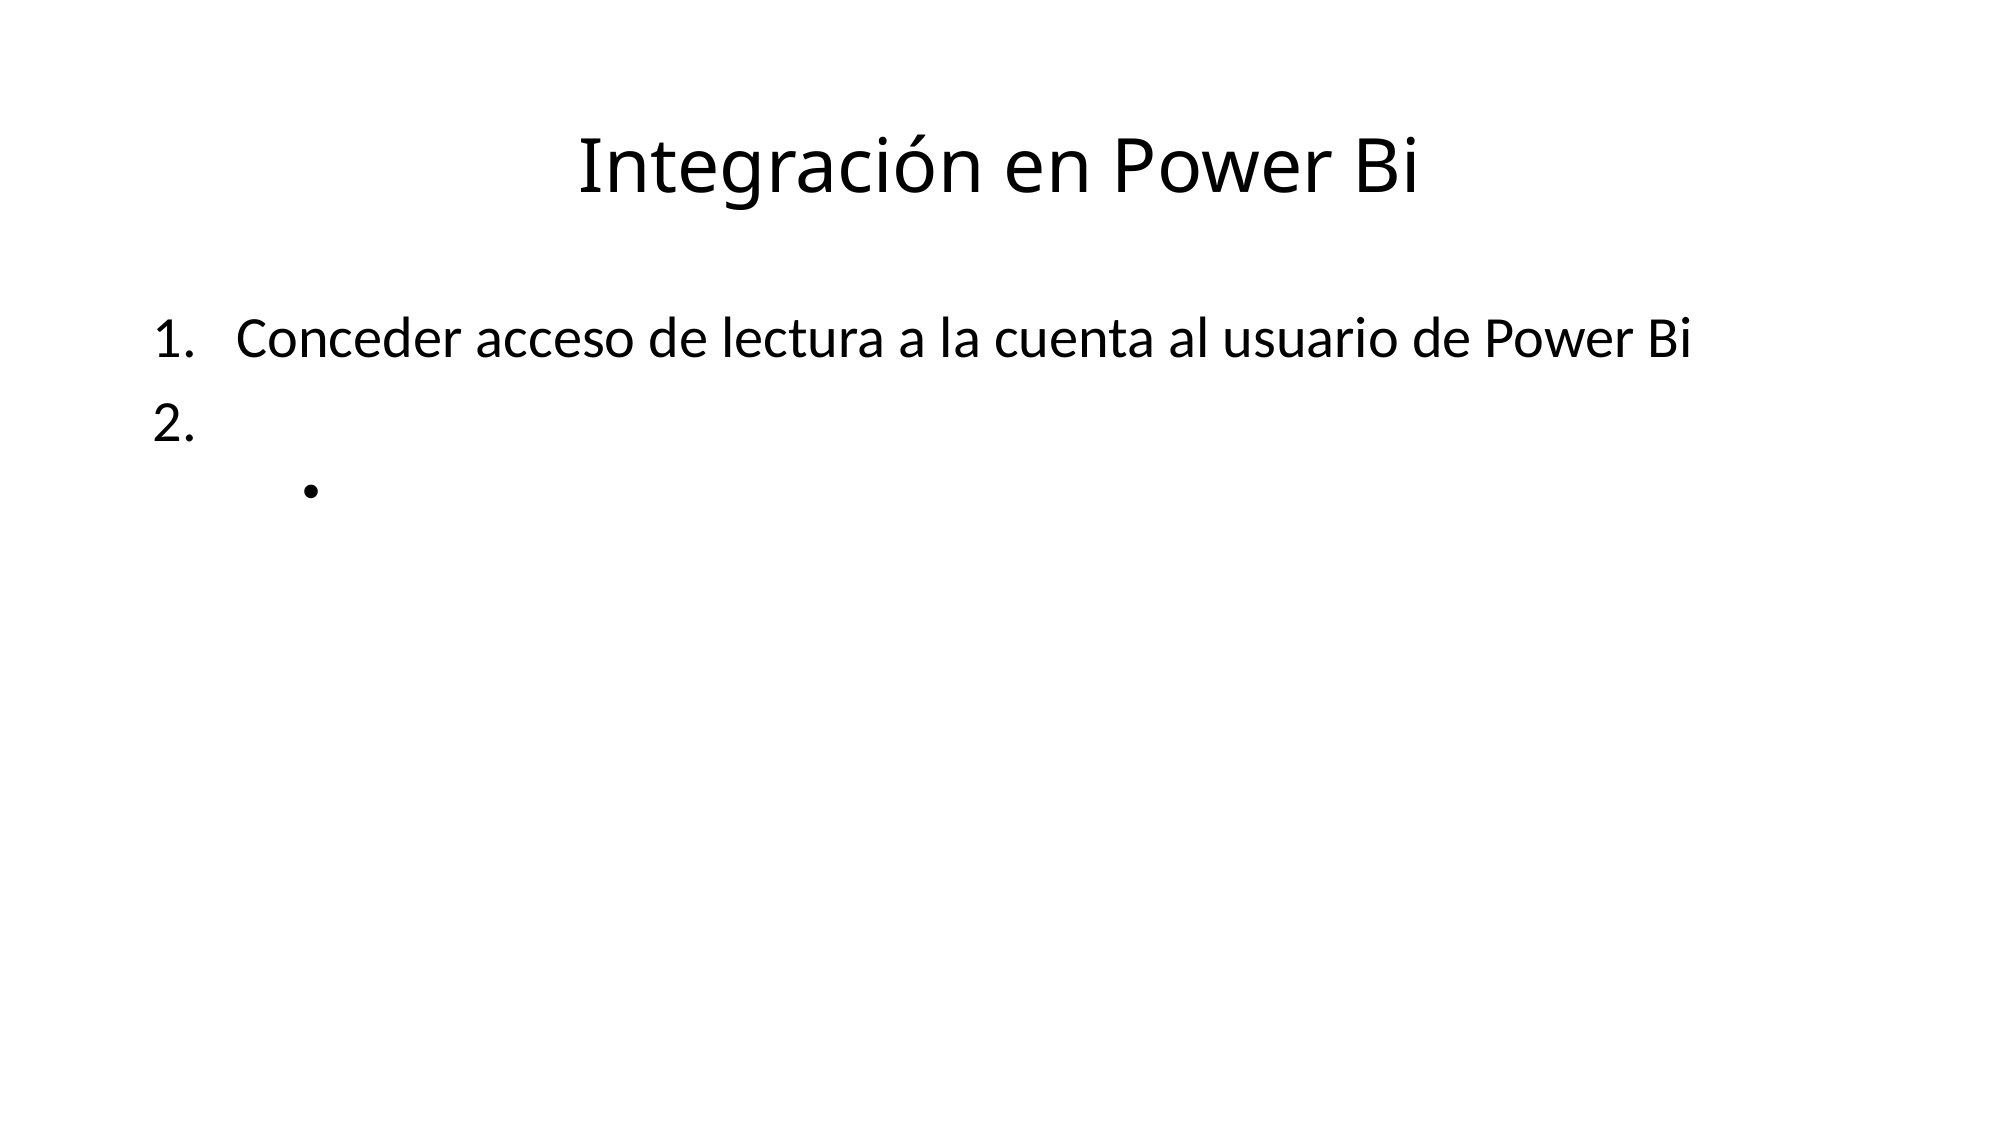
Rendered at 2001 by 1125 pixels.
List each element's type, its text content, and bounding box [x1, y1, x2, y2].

title Integración en Power Bi [137, 59, 1863, 278]
list Conceder acceso de lectura a la cuenta al usuario de Power Bi [137, 299, 1863, 1014]
